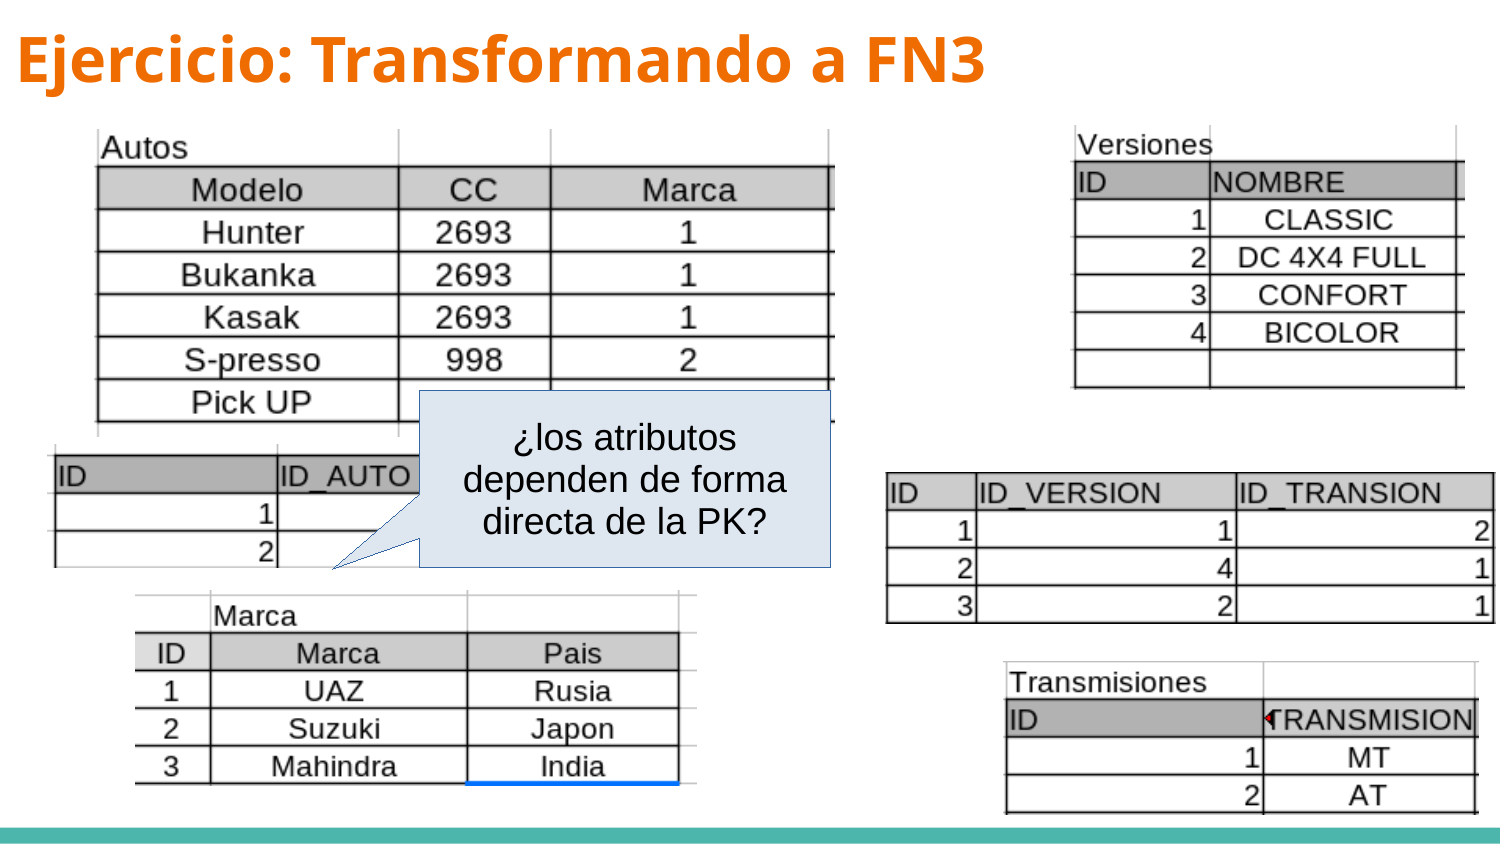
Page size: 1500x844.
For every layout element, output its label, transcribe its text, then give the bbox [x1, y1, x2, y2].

picture [94, 129, 835, 438]
picture [1070, 125, 1465, 390]
picture [339, 539, 419, 568]
picture [1003, 661, 1479, 815]
picture [47, 444, 419, 568]
title Ejercicio: Transformando a FN3 [0, 0, 1398, 116]
picture [135, 590, 697, 786]
text_box ¿los atributos dependen de forma directa de la PK? [332, 390, 831, 570]
picture [885, 472, 1496, 624]
